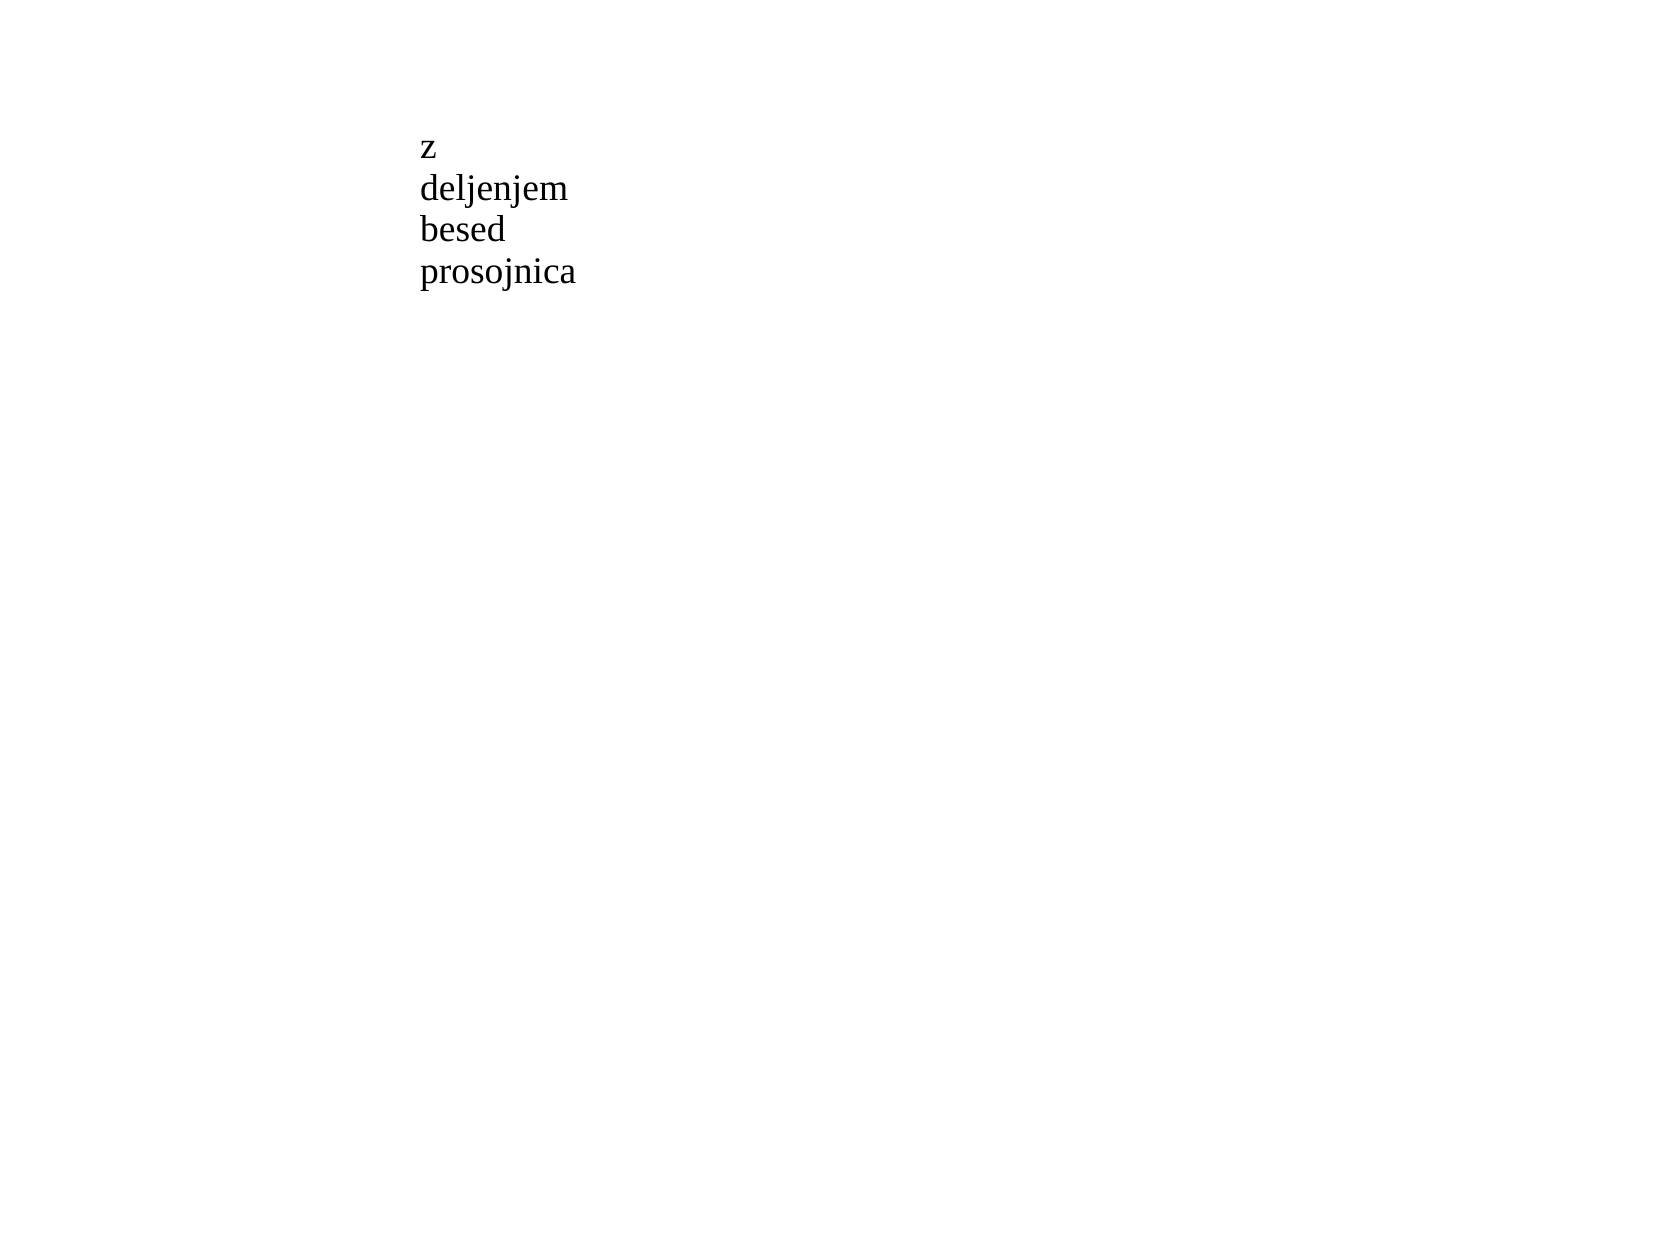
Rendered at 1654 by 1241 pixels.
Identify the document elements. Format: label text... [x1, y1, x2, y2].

text_box z deljenjem besed prosojnica [420, 125, 594, 296]
